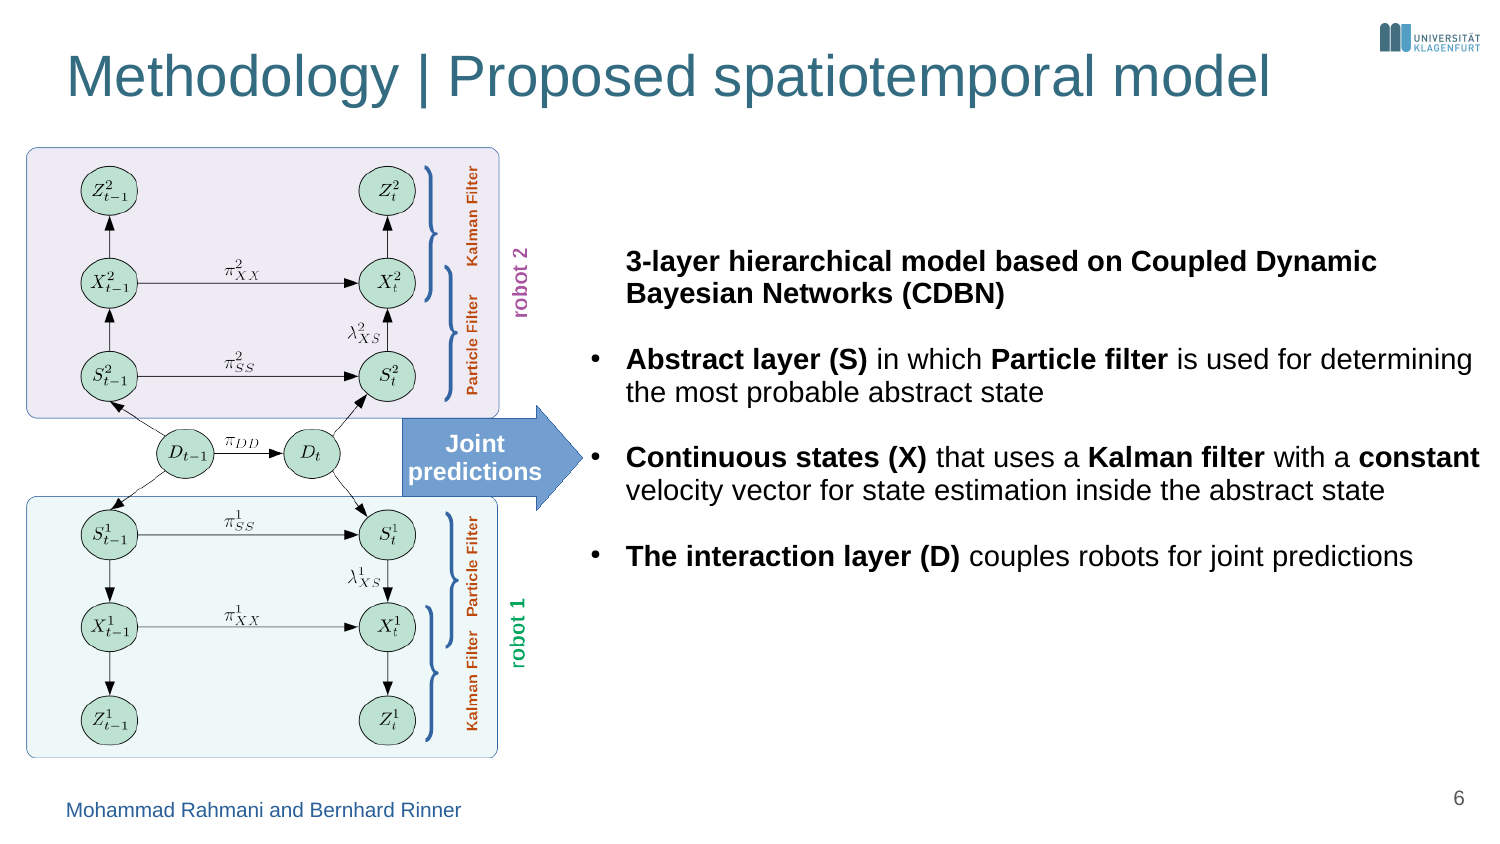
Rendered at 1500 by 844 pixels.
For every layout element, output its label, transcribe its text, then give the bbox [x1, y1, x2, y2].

title Methodology | Proposed spatiotemporal model [51, 23, 1449, 118]
text_box 3-layer hierarchical model based on Coupled Dynamic Bayesian Networks (CDBN) Abstract layer (S) in which Particle filter is used for determining the most probable abstract state Continuous states (X) that uses a Kalman filter with a constant velocity vector for state estimation inside the abstract state The interaction layer (D) couples robots for joint predictions [575, 237, 1500, 672]
slide_number <number> [1389, 764, 1480, 830]
picture [1449, 23, 1480, 52]
text_box Joint predictions [402, 405, 575, 511]
picture [17, 134, 533, 764]
